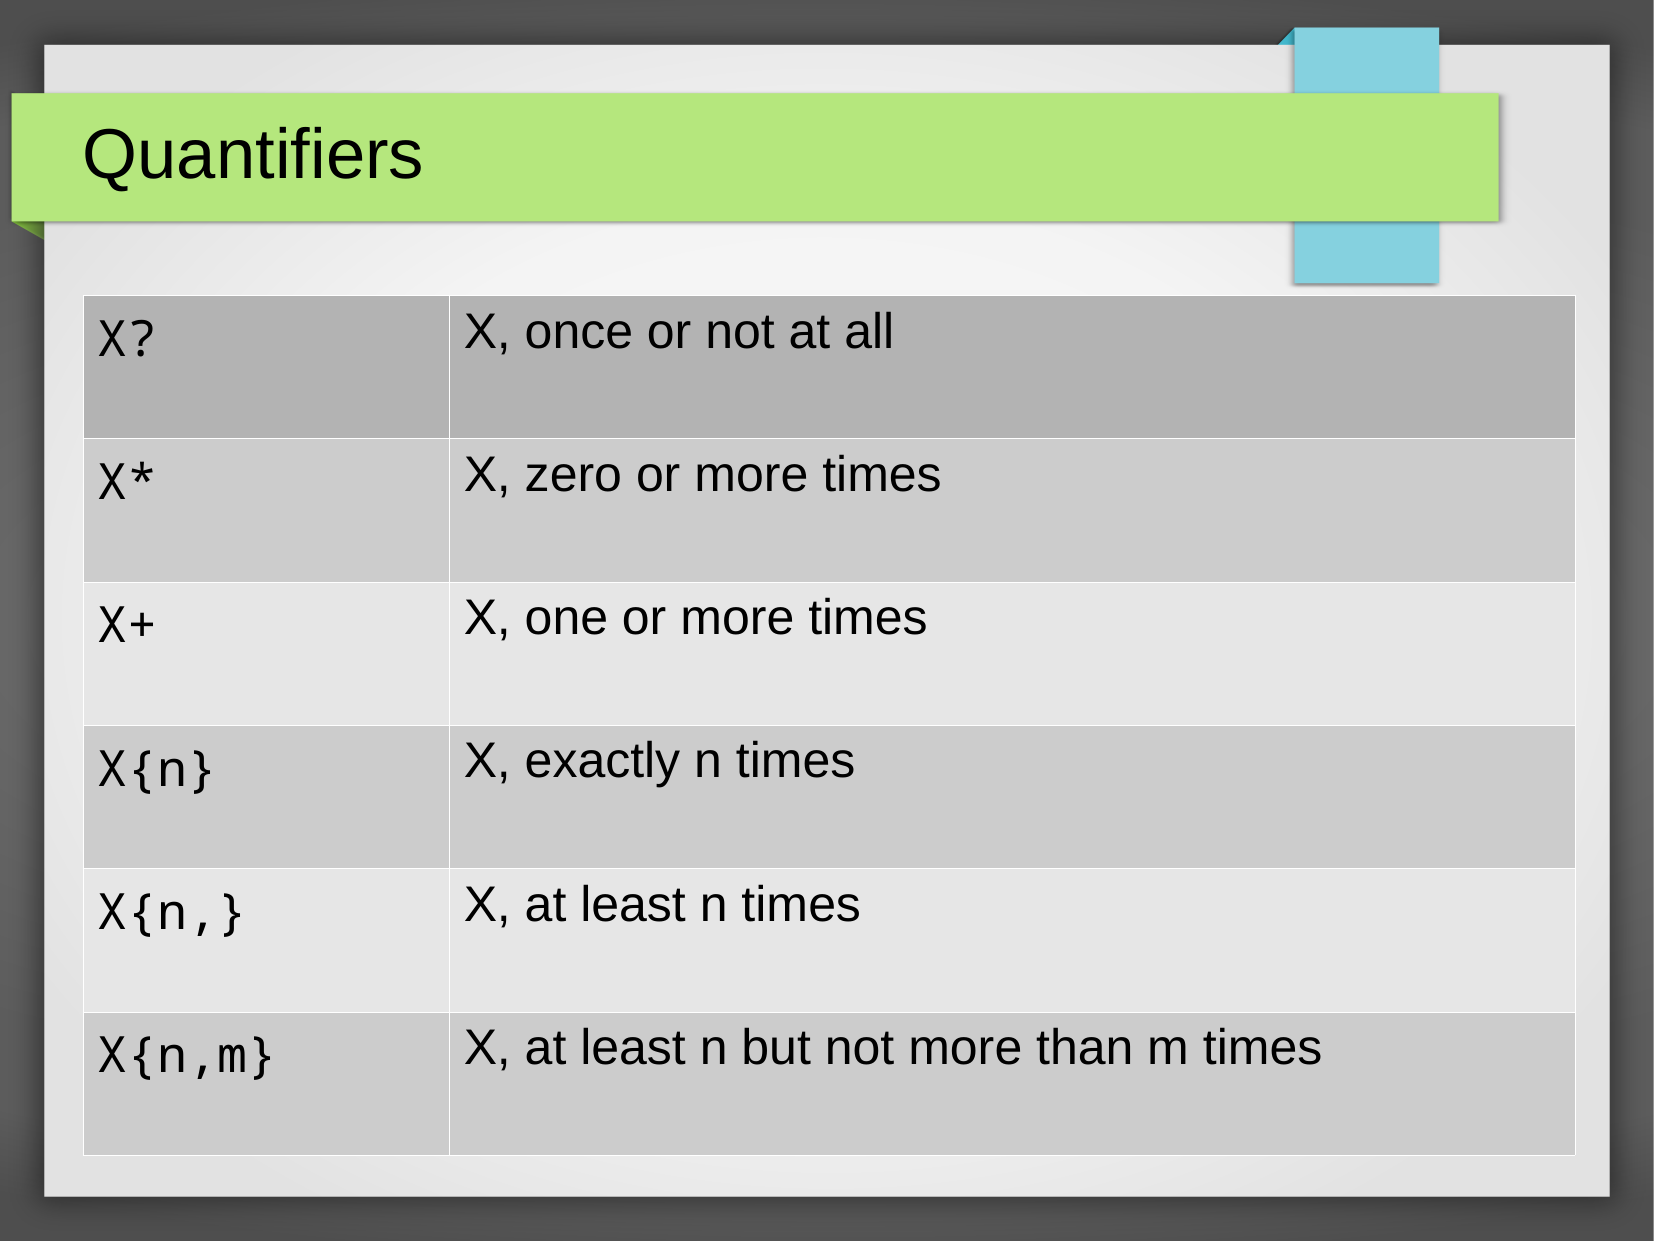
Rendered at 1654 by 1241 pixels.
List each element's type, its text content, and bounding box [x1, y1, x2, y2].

picture [0, 0, 1654, 1241]
table_header X, once or not at all [450, 296, 1575, 438]
table_cell X, zero or more times [450, 439, 1575, 582]
table_cell X+ [84, 583, 449, 725]
table_cell X, at least n times [450, 869, 1575, 1012]
table_cell X{n,} [84, 869, 449, 1012]
table_cell X, one or more times [450, 583, 1575, 725]
table_cell X, exactly n times [450, 726, 1575, 868]
title Quantifiers [82, 94, 1264, 213]
table_cell X, at least n but not more than m times [450, 1013, 1575, 1155]
table_cell X{n} [84, 726, 449, 868]
table_cell X* [84, 439, 449, 582]
table_header X? [84, 296, 449, 438]
table_cell X{n,m} [84, 1013, 449, 1155]
